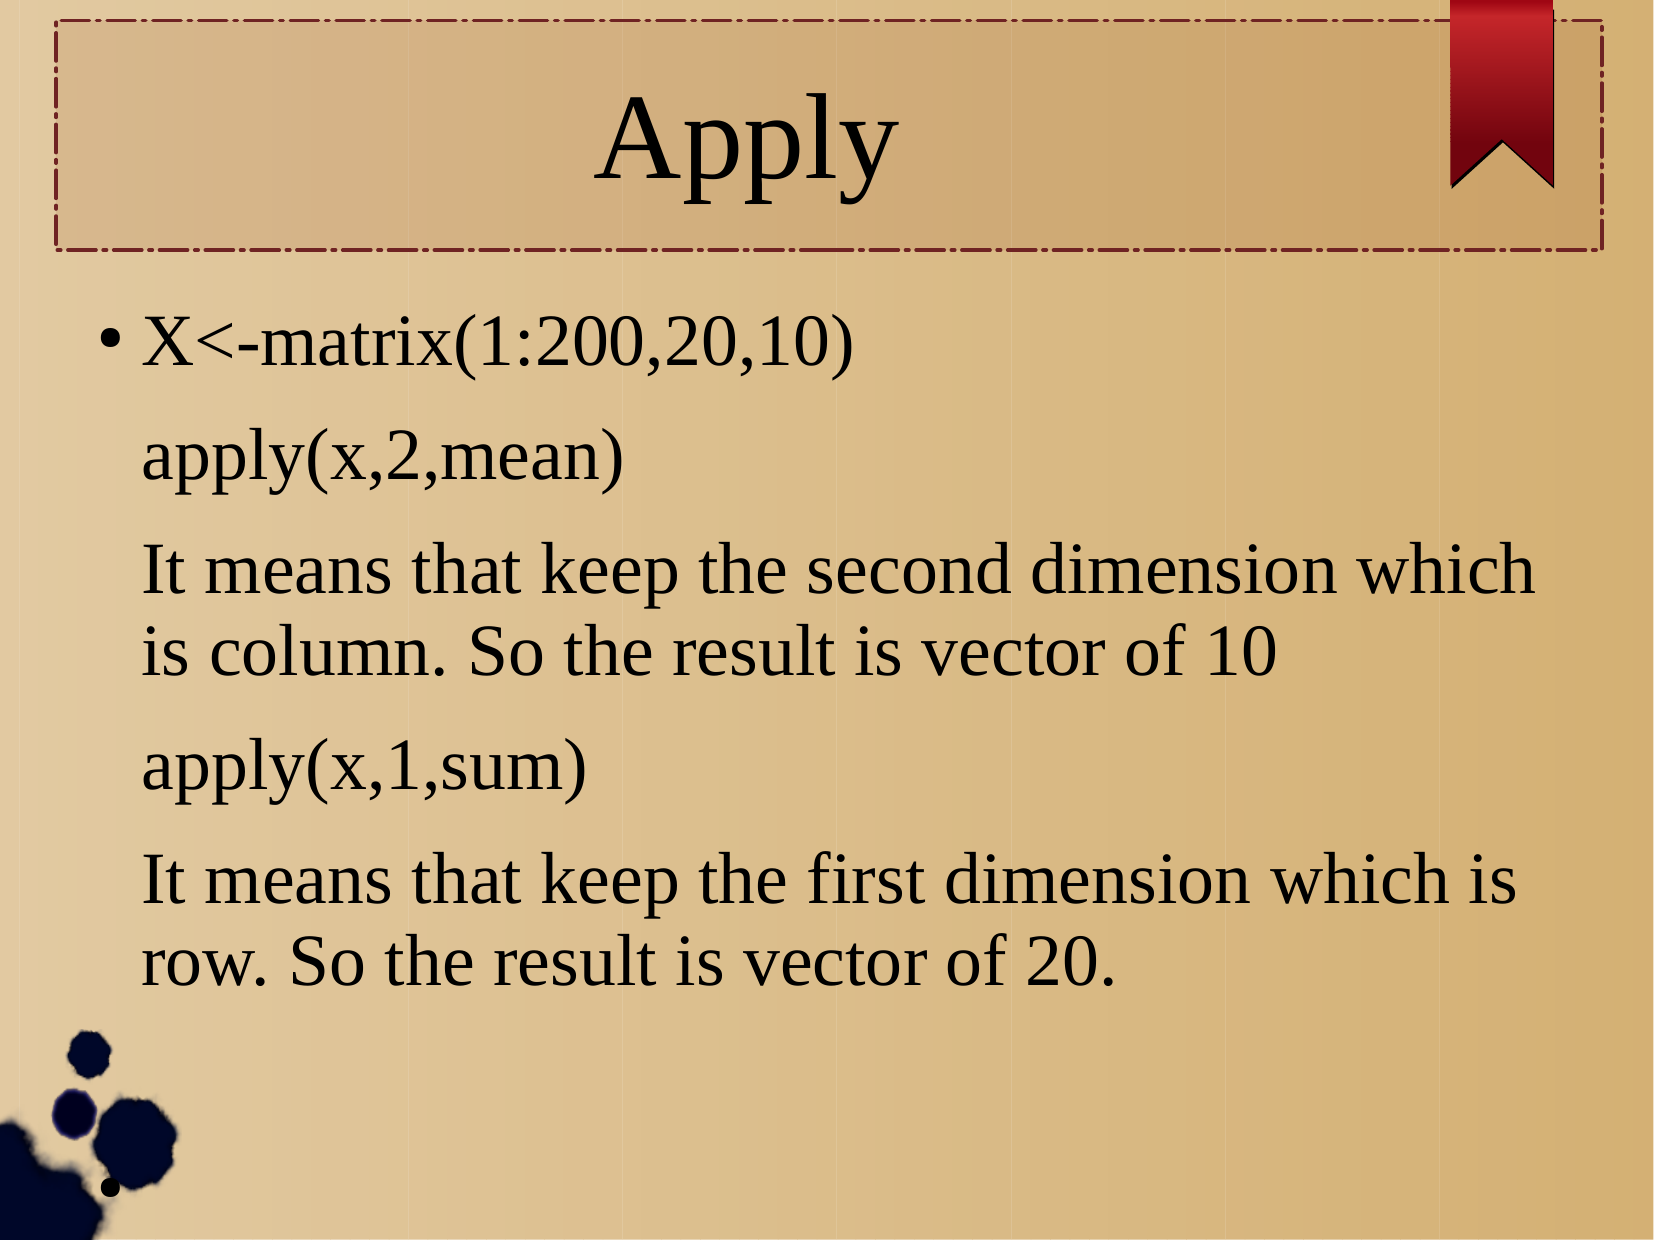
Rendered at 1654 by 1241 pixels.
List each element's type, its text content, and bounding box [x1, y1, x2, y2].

title Apply [82, 47, 1412, 229]
list X<-matrix(1:200,20,10) apply(x,2,mean) It means that keep the second dimension which is column. So the result is vector of 10 apply(x,1,sum) It means that keep the first dimension which is row. So the result is vector of 20. [82, 299, 1571, 1019]
